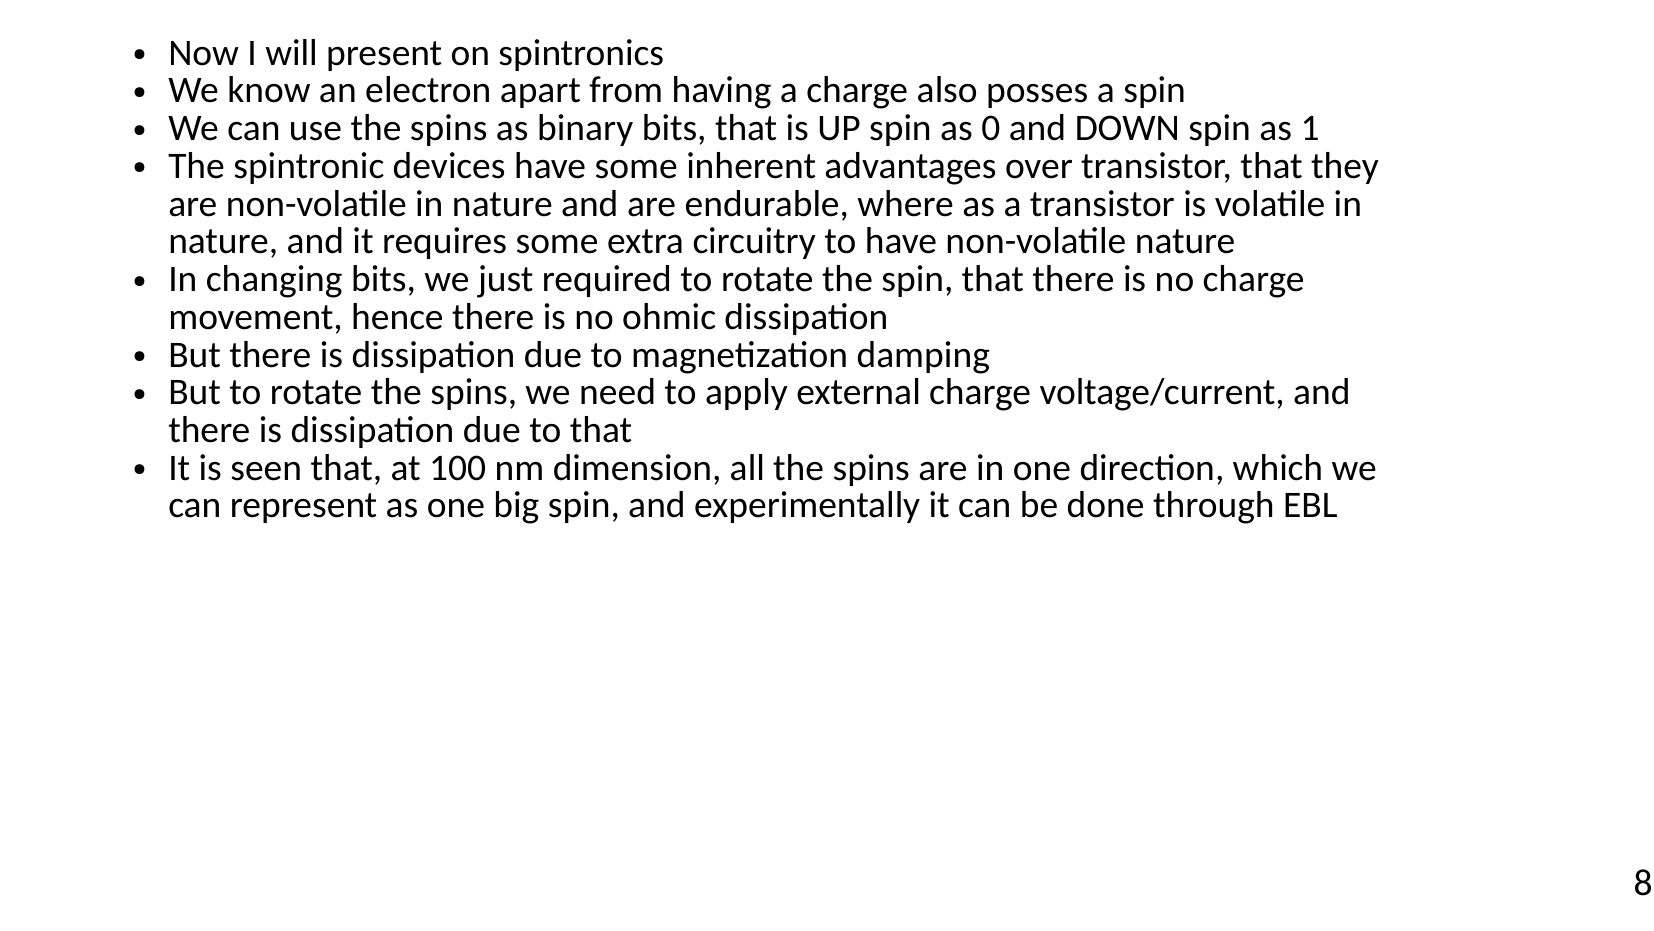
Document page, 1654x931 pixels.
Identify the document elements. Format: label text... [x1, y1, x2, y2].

text_box Now I will present on spintronics We know an electron apart from having a charge also posses a spin We can use the spins as binary bits, that is UP spin as 0 and DOWN spin as 1 The spintronic devices have some inherent advantages over transistor, that they are non-volatile in nature and are endurable, where as a transistor is volatile in nature, and it requires some extra circuitry to have non-volatile nature In changing bits, we just required to rotate the spin, that there is no charge movement, hence there is no ohmic dissipation But there is dissipation due to magnetization damping But to rotate the spins, we need to apply external charge voltage/current, and there is dissipation due to that It is seen that, at 100 nm dimension, all the spins are in one direction, which we can represent as one big spin, and experimentally it can be done through EBL [118, 29, 1447, 573]
text_box <number> [1479, 860, 1654, 931]
